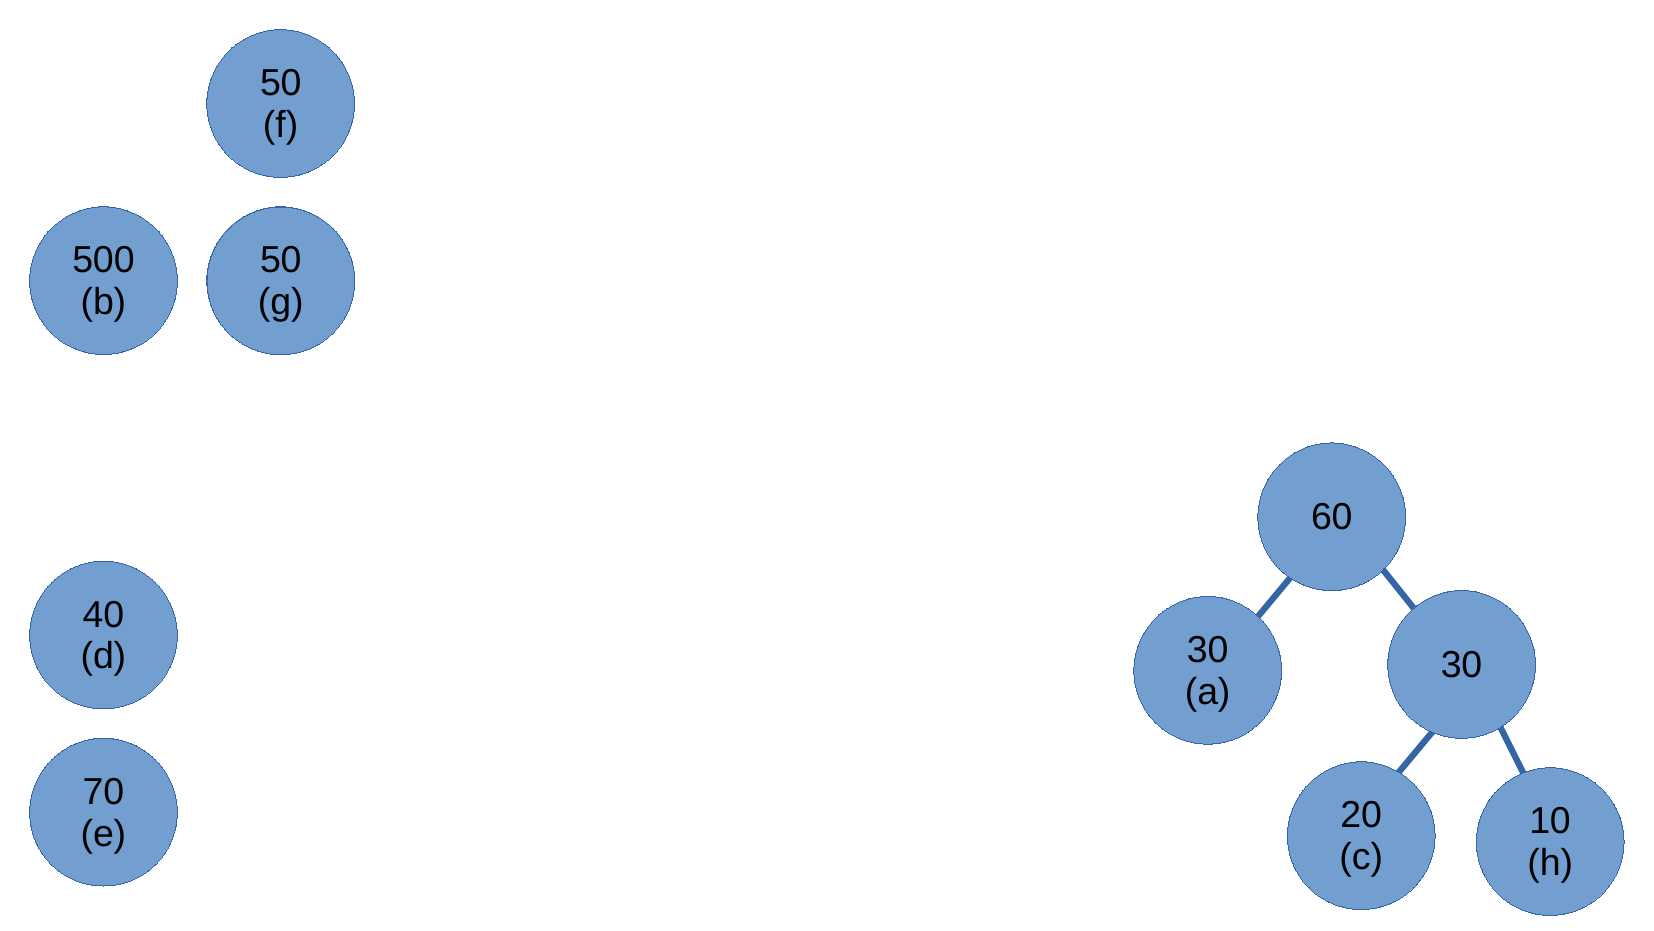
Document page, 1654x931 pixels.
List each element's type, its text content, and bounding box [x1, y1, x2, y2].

text_box 20 (c) [1287, 761, 1436, 910]
text_box 10 (h) [1476, 767, 1625, 916]
text_box 60 [1257, 442, 1406, 591]
text_box 30 (a) [1133, 596, 1282, 745]
text_box 50 (f) [206, 29, 355, 178]
text_box 30 [1387, 590, 1536, 739]
text_box 40 (d) [29, 561, 178, 709]
text_box 500 (b) [29, 206, 178, 355]
text_box 70 (e) [29, 738, 178, 887]
text_box 50 (g) [206, 206, 355, 355]
